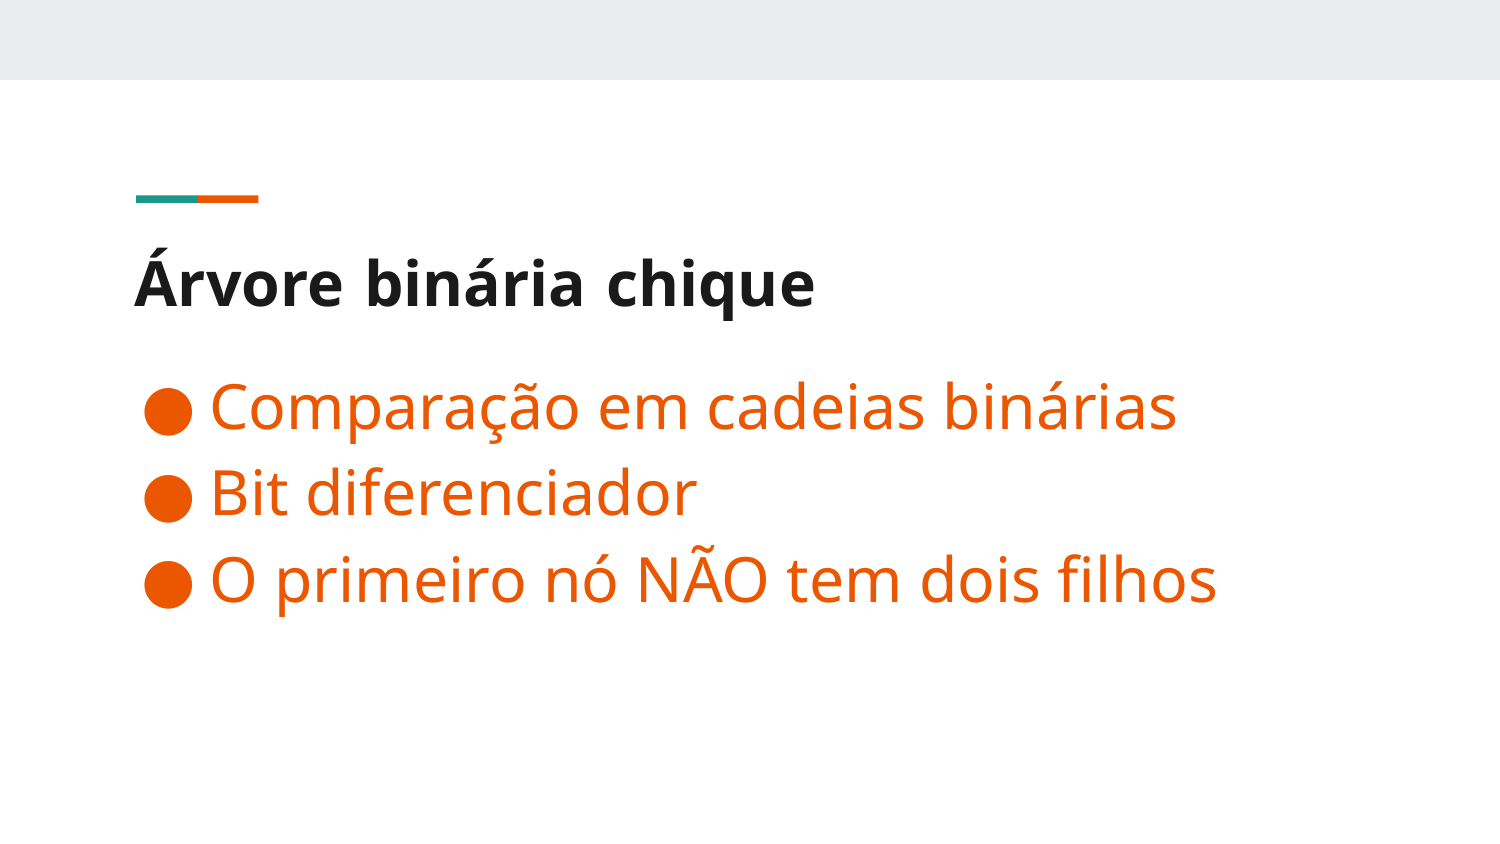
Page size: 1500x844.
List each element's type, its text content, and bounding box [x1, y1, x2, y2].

list Comparação em cadeias binárias Bit diferenciador O primeiro nó NÃO tem dois filhos [119, 341, 1381, 712]
title Árvore binária chique [119, 216, 1381, 305]
